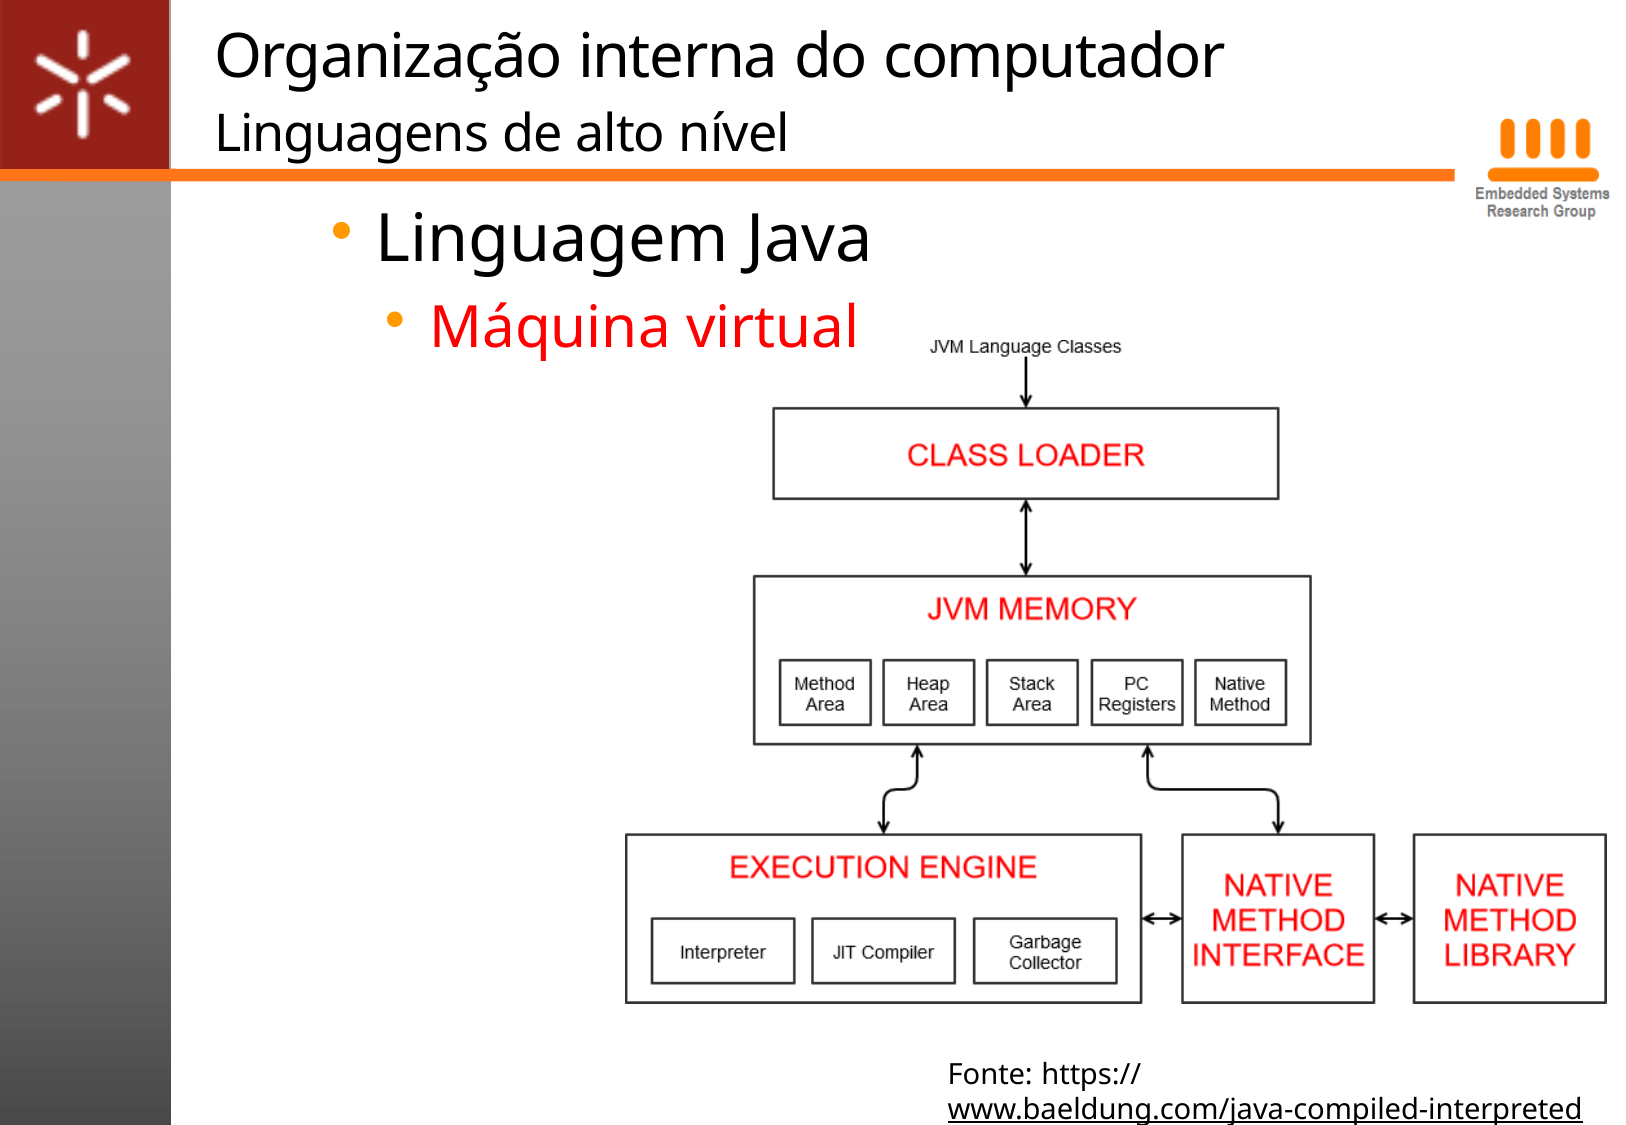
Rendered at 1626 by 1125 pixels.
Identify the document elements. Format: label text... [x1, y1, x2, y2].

title Organização interna do computador Linguagens de alto nível [212, 16, 1347, 234]
picture [625, 340, 1607, 1004]
picture [1475, 118, 1610, 220]
picture [0, 0, 171, 169]
text_box Fonte: https://www.baeldung.com/java-compiled-interpreted [945, 1053, 1625, 1125]
picture [0, 182, 171, 1125]
text_box Linguagem Java Máquina virtual [177, 177, 875, 359]
